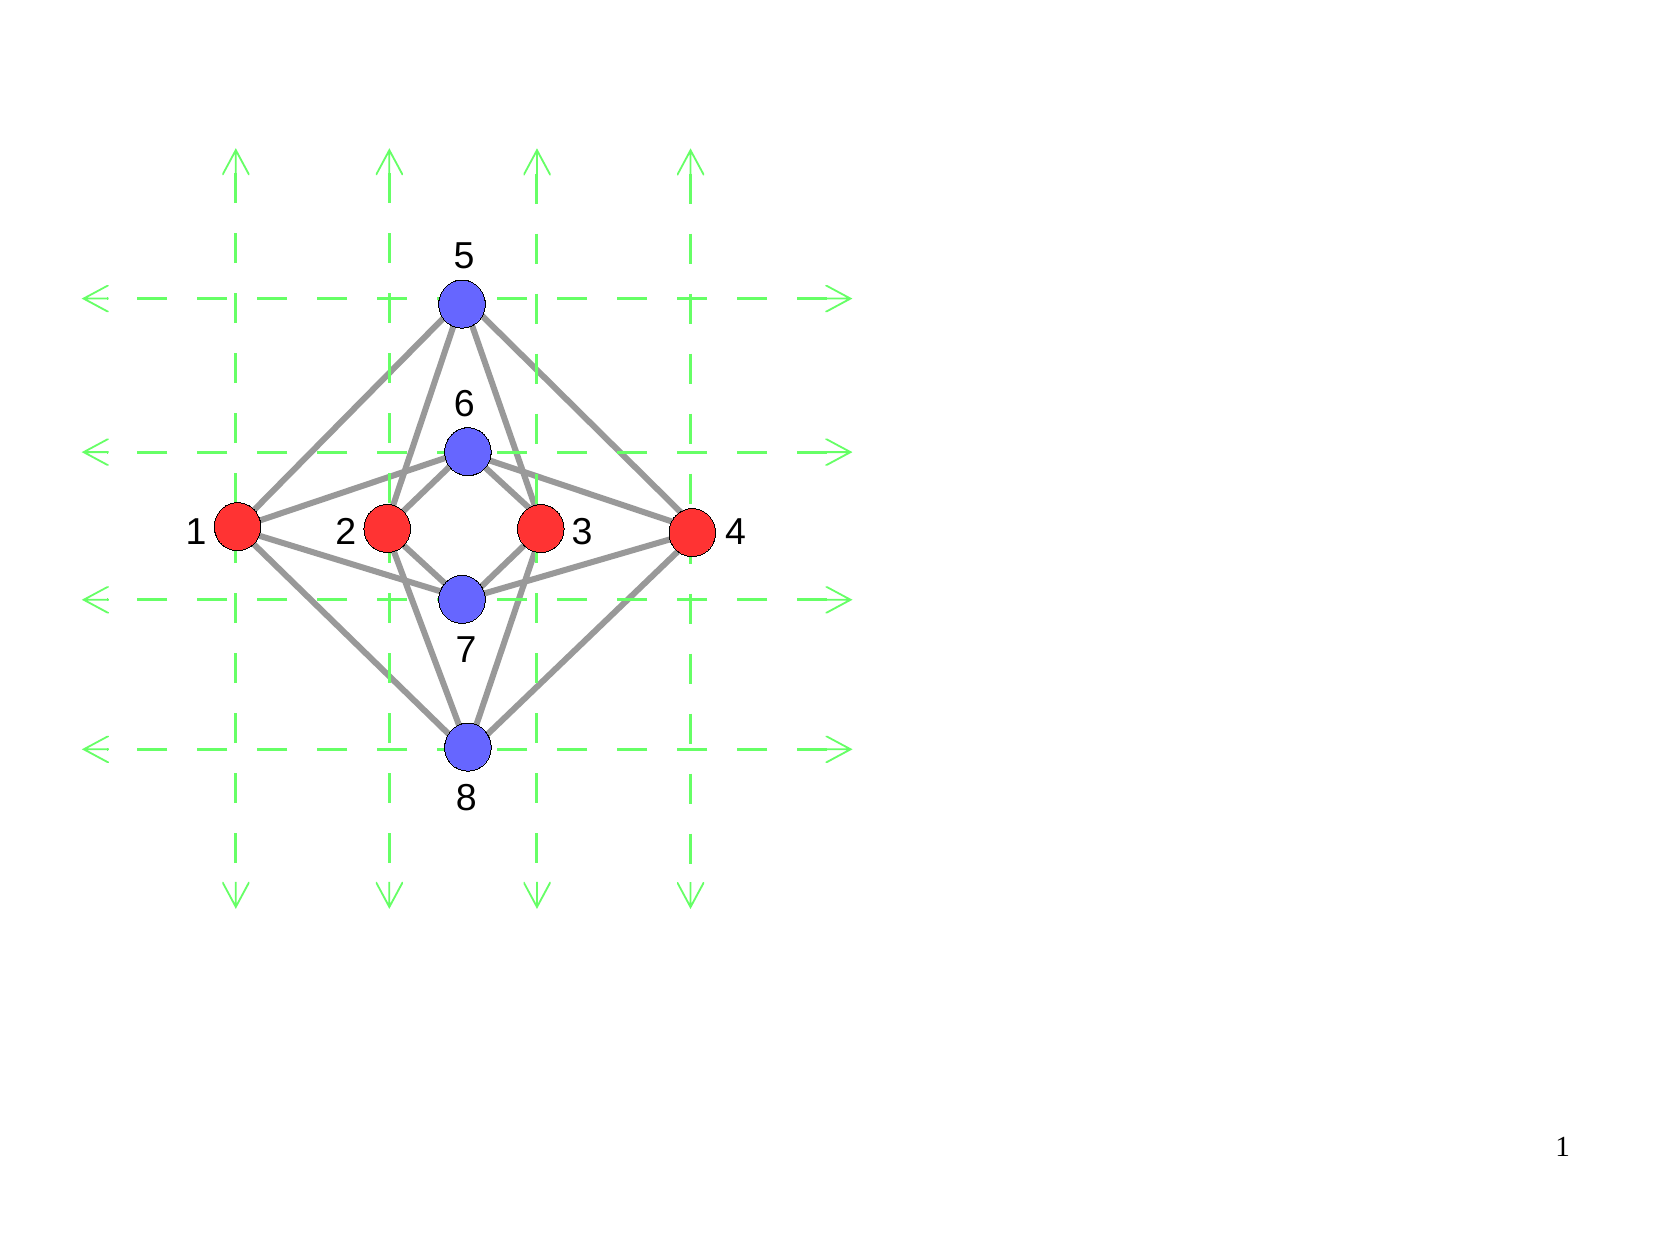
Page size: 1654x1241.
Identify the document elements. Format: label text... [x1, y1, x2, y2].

text_box [438, 284, 486, 329]
text_box 2 [320, 502, 371, 560]
text_box [438, 575, 486, 620]
text_box 5 [438, 227, 490, 284]
text_box [669, 508, 710, 557]
text_box 6 [438, 374, 490, 432]
text_box 7 [440, 620, 492, 678]
text_box [444, 432, 492, 476]
text_box [222, 502, 261, 551]
text_box 3 [556, 502, 608, 560]
text_box 4 [710, 502, 761, 560]
text_box [517, 504, 556, 553]
text_box [371, 504, 411, 553]
text_box [444, 723, 492, 768]
text_box 8 [441, 768, 492, 826]
text_box 1 [170, 502, 222, 560]
